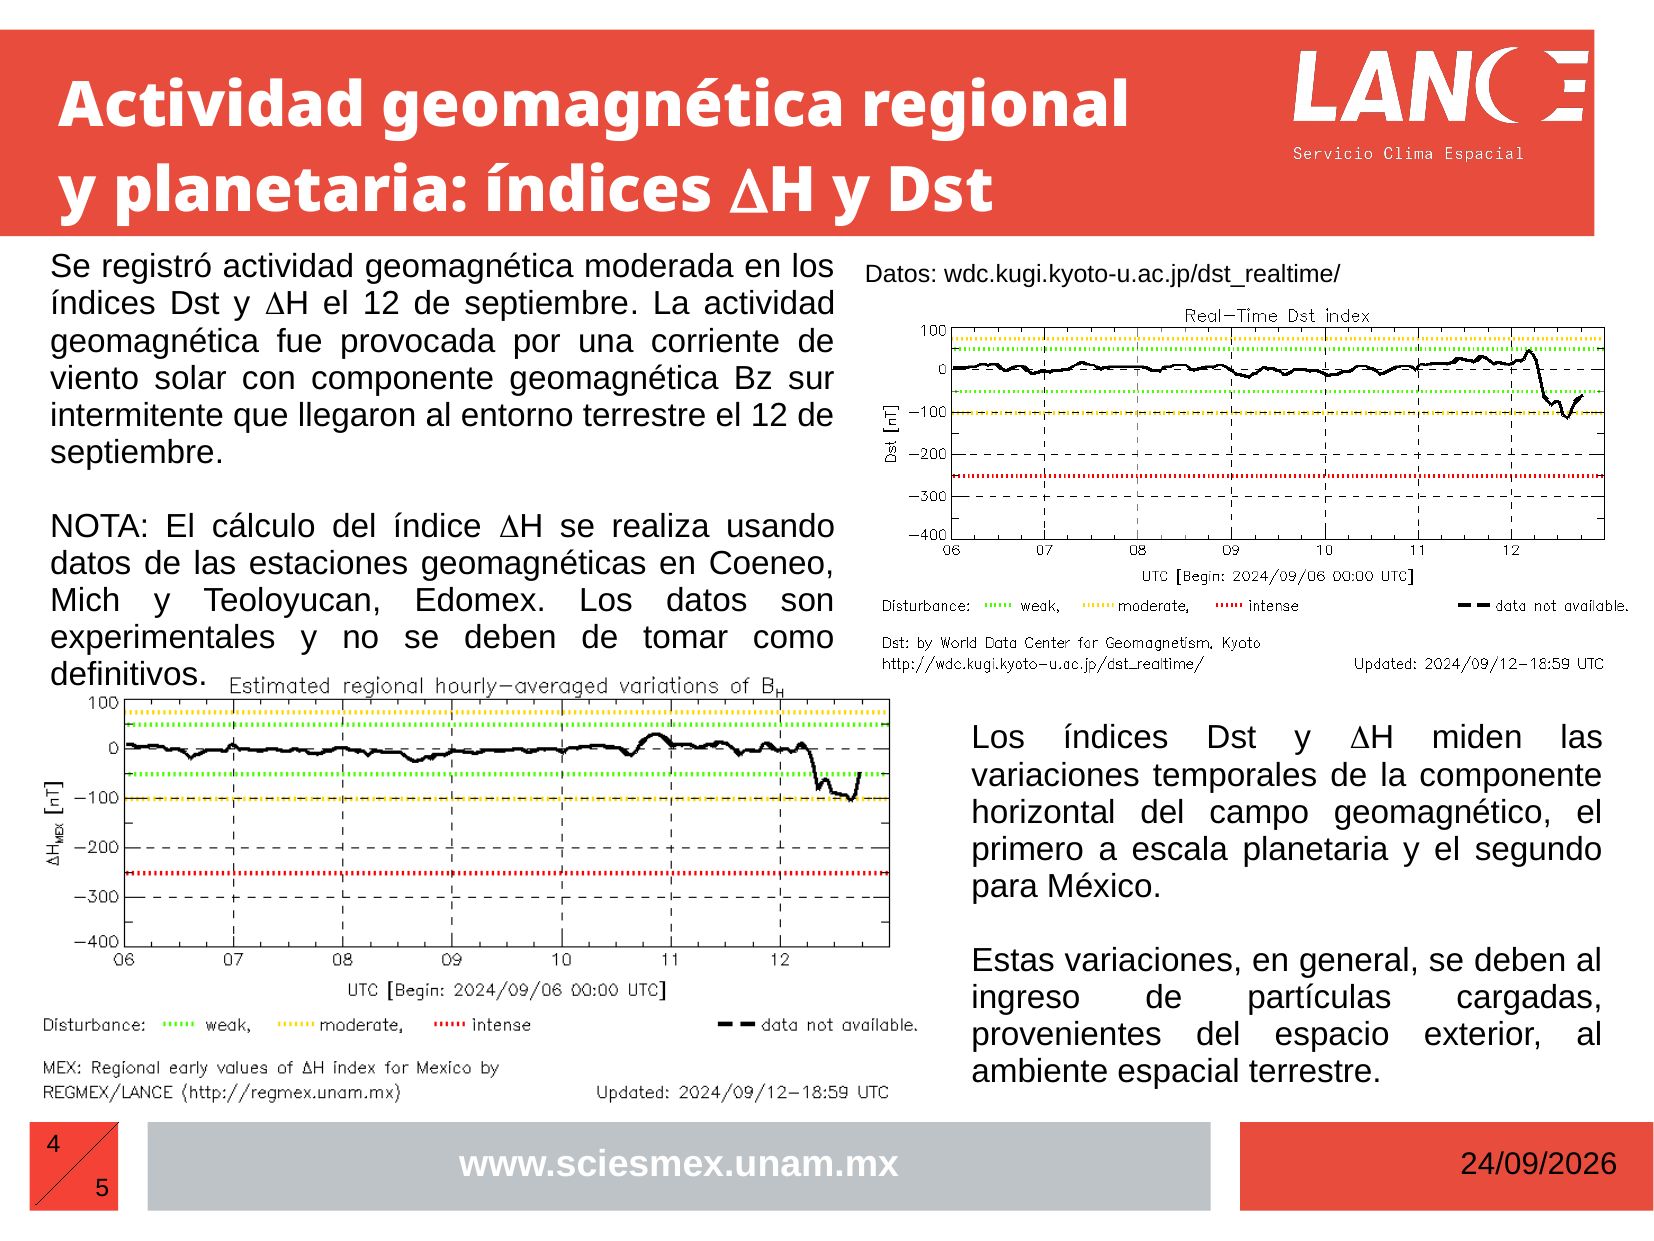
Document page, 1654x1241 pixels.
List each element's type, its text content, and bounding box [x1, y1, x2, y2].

text_box Datos: wdc.kugi.kyoto-u.ac.jp/dst_realtime/ [851, 252, 1371, 296]
text_box 12/09/2024 [1424, 1122, 1654, 1205]
text_box Los índices Dst y DH miden las variaciones temporales de la componente horizontal del campo geomagnético, el primero a escala planetaria y el segundo para México. Estas variaciones, en general, se deben al ingreso de partículas cargadas, provenientes del espacio exterior, al ambiente espacial terrestre. [956, 711, 1619, 1097]
text_box 5 [35, 1151, 125, 1209]
text_box Se registró actividad geomagnética moderada en los índices Dst y DH el 12 de septiembre. La actividad geomagnética fue provocada por una corriente de viento solar con componente geomagnética Bz sur intermitente que llegaron al entorno terrestre el 12 de septiembre. NOTA: El cálculo del índice DH se realiza usando datos de las estaciones geomagnéticas en Coeneo, Mich y Teoloyucan, Edomex. Los datos son experimentales y no se deben de tomar como definitivos. [35, 240, 851, 768]
picture [1293, 47, 1589, 162]
text_box www.sciesmex.unam.mx [153, 1122, 1205, 1205]
title Actividad geomagnética regional y planetaria: índices DH y Dst [59, 59, 1312, 207]
picture [34, 289, 1642, 1105]
text_box <número> [31, 1122, 176, 1170]
